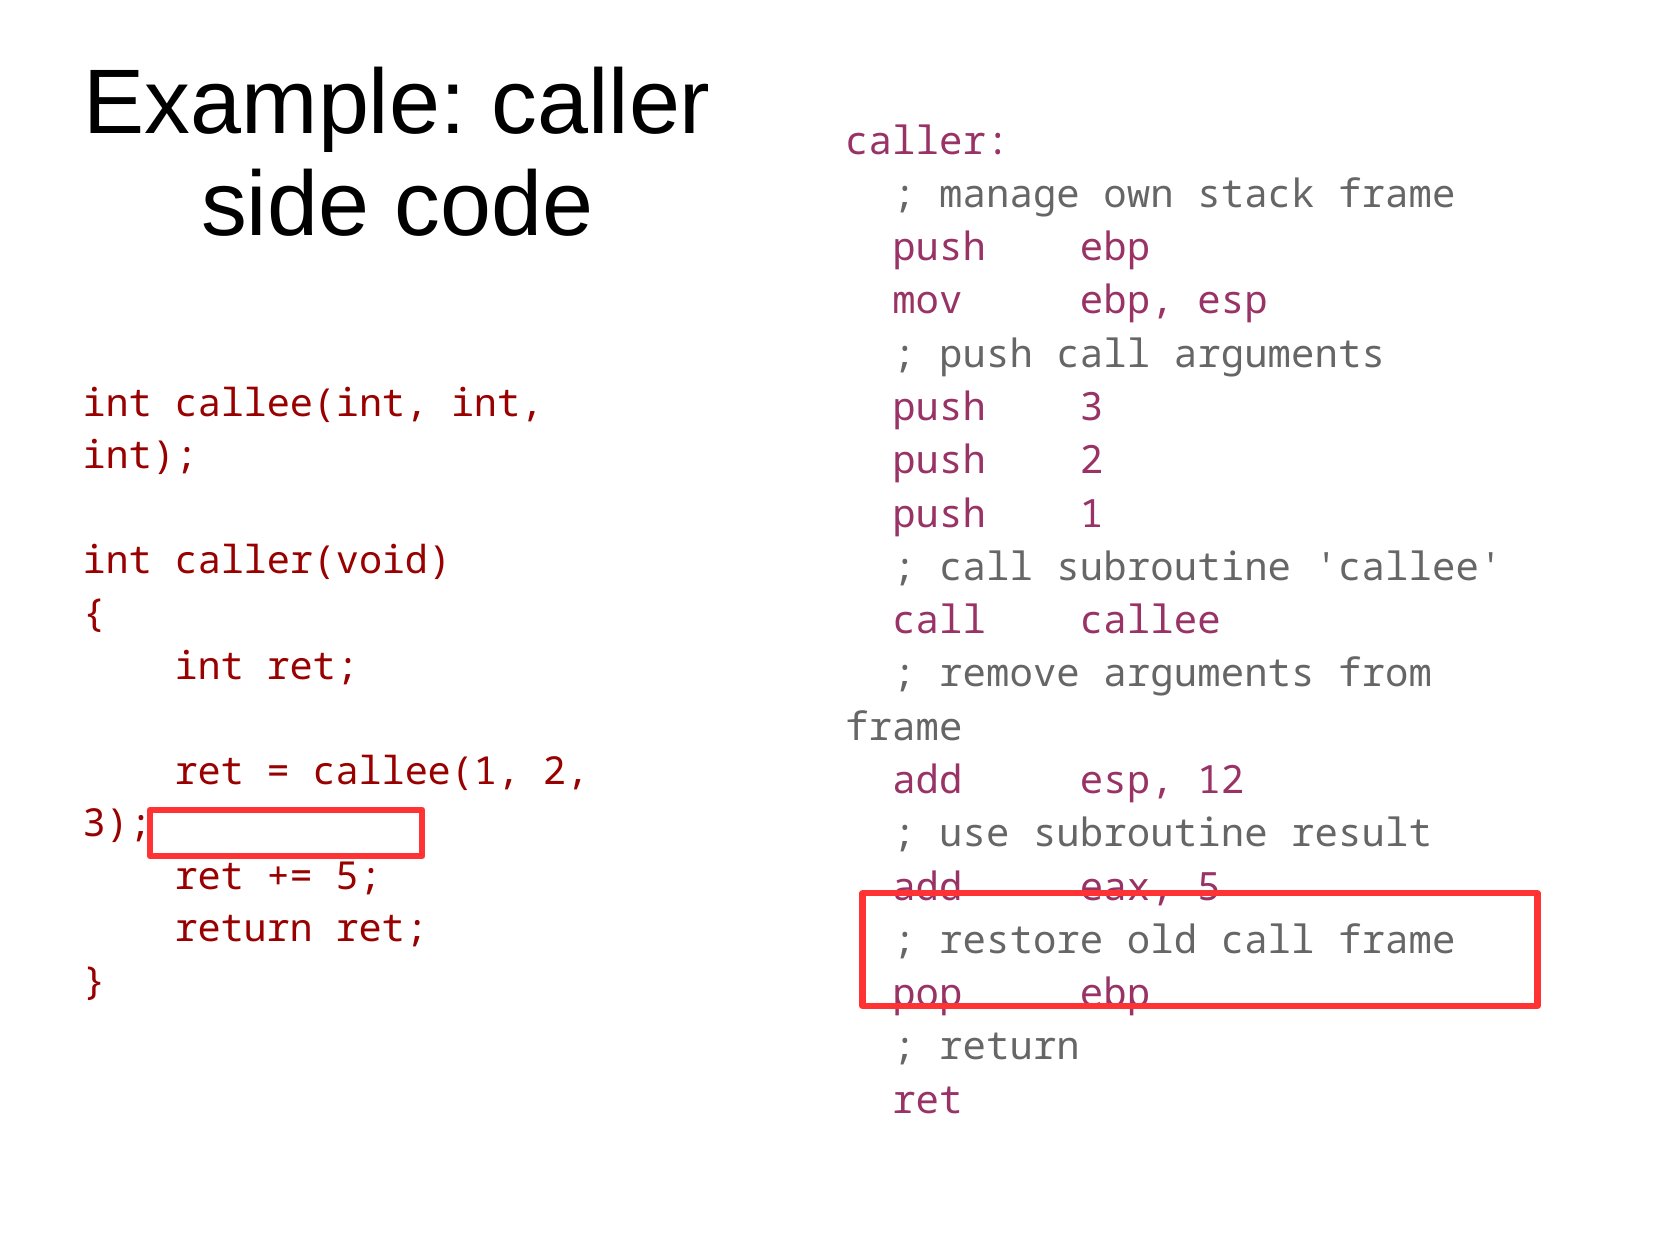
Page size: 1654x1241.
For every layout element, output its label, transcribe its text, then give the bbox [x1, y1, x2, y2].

title Example: caller side code [82, 49, 713, 257]
list int callee(int, int, int); int caller(void) { int ret; ret = callee(1, 2, 3); ret += 5; return ret; } [82, 375, 638, 1010]
list caller: ; manage own stack frame push ebp mov ebp, esp ; push call arguments push 3 push 2 push 1 ; call subroutine 'callee' call callee ; remove arguments from frame add esp, 12 ; use subroutine result add eax, 5 ; restore old call frame pop ebp ; return ret [845, 112, 1572, 1126]
